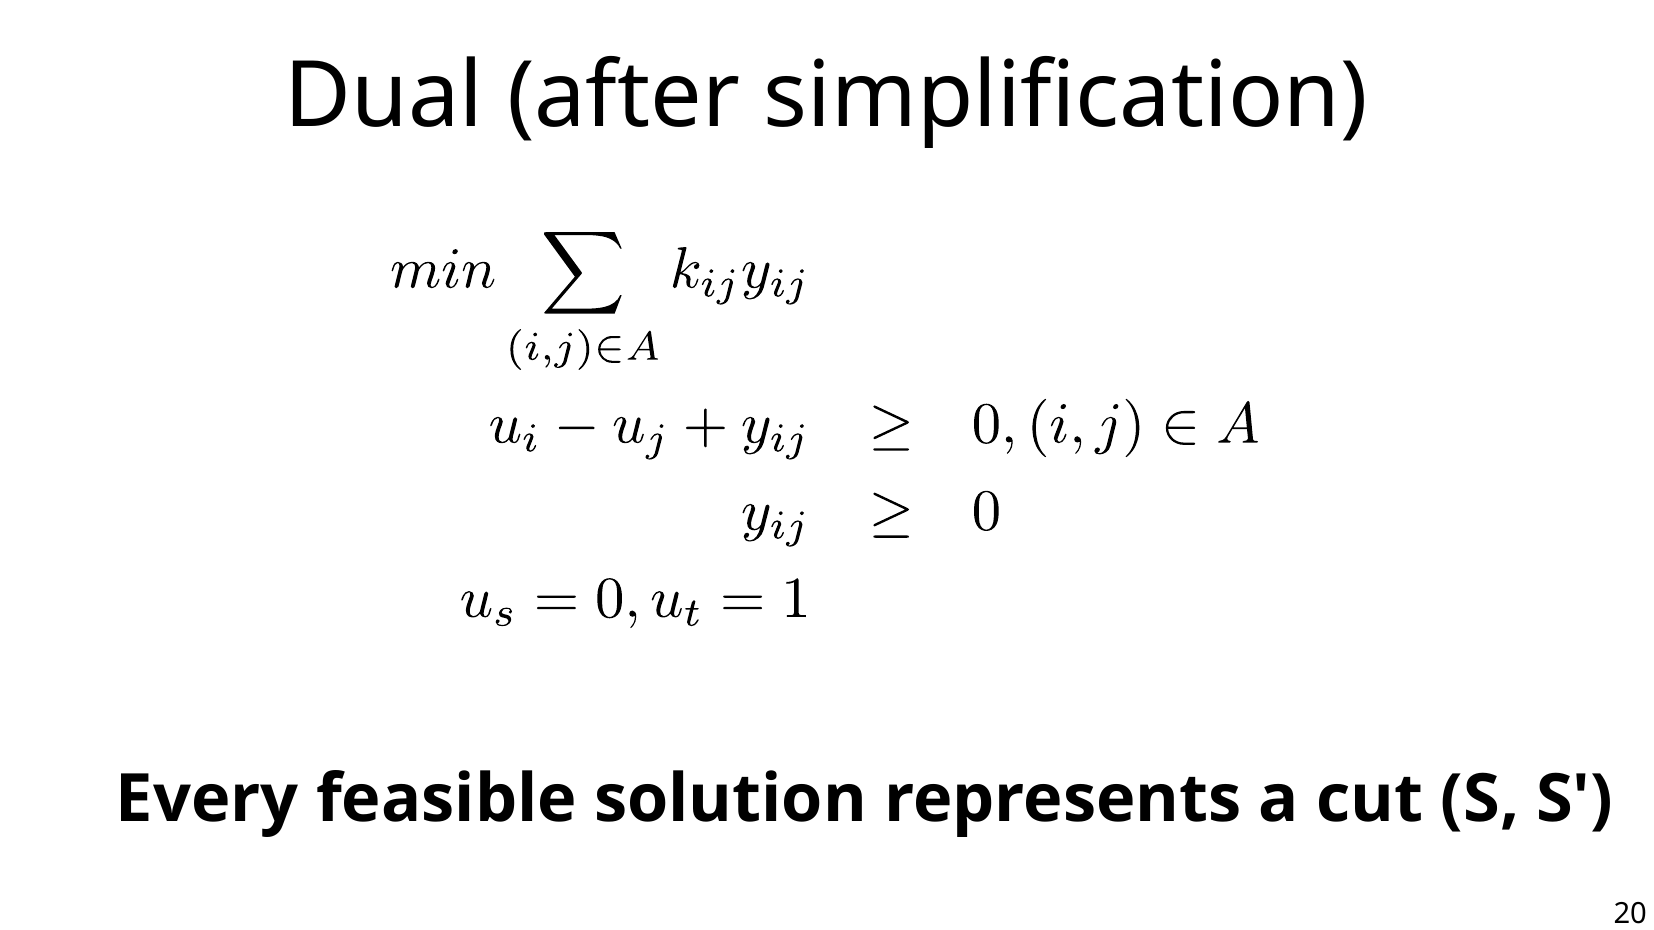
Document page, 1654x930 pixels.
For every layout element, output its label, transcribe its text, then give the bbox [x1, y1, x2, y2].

text_box Every feasible solution represents a cut (S, S') [45, 750, 1621, 854]
title Dual (after simplification) [82, 2, 1571, 181]
text_box [390, 226, 1260, 629]
